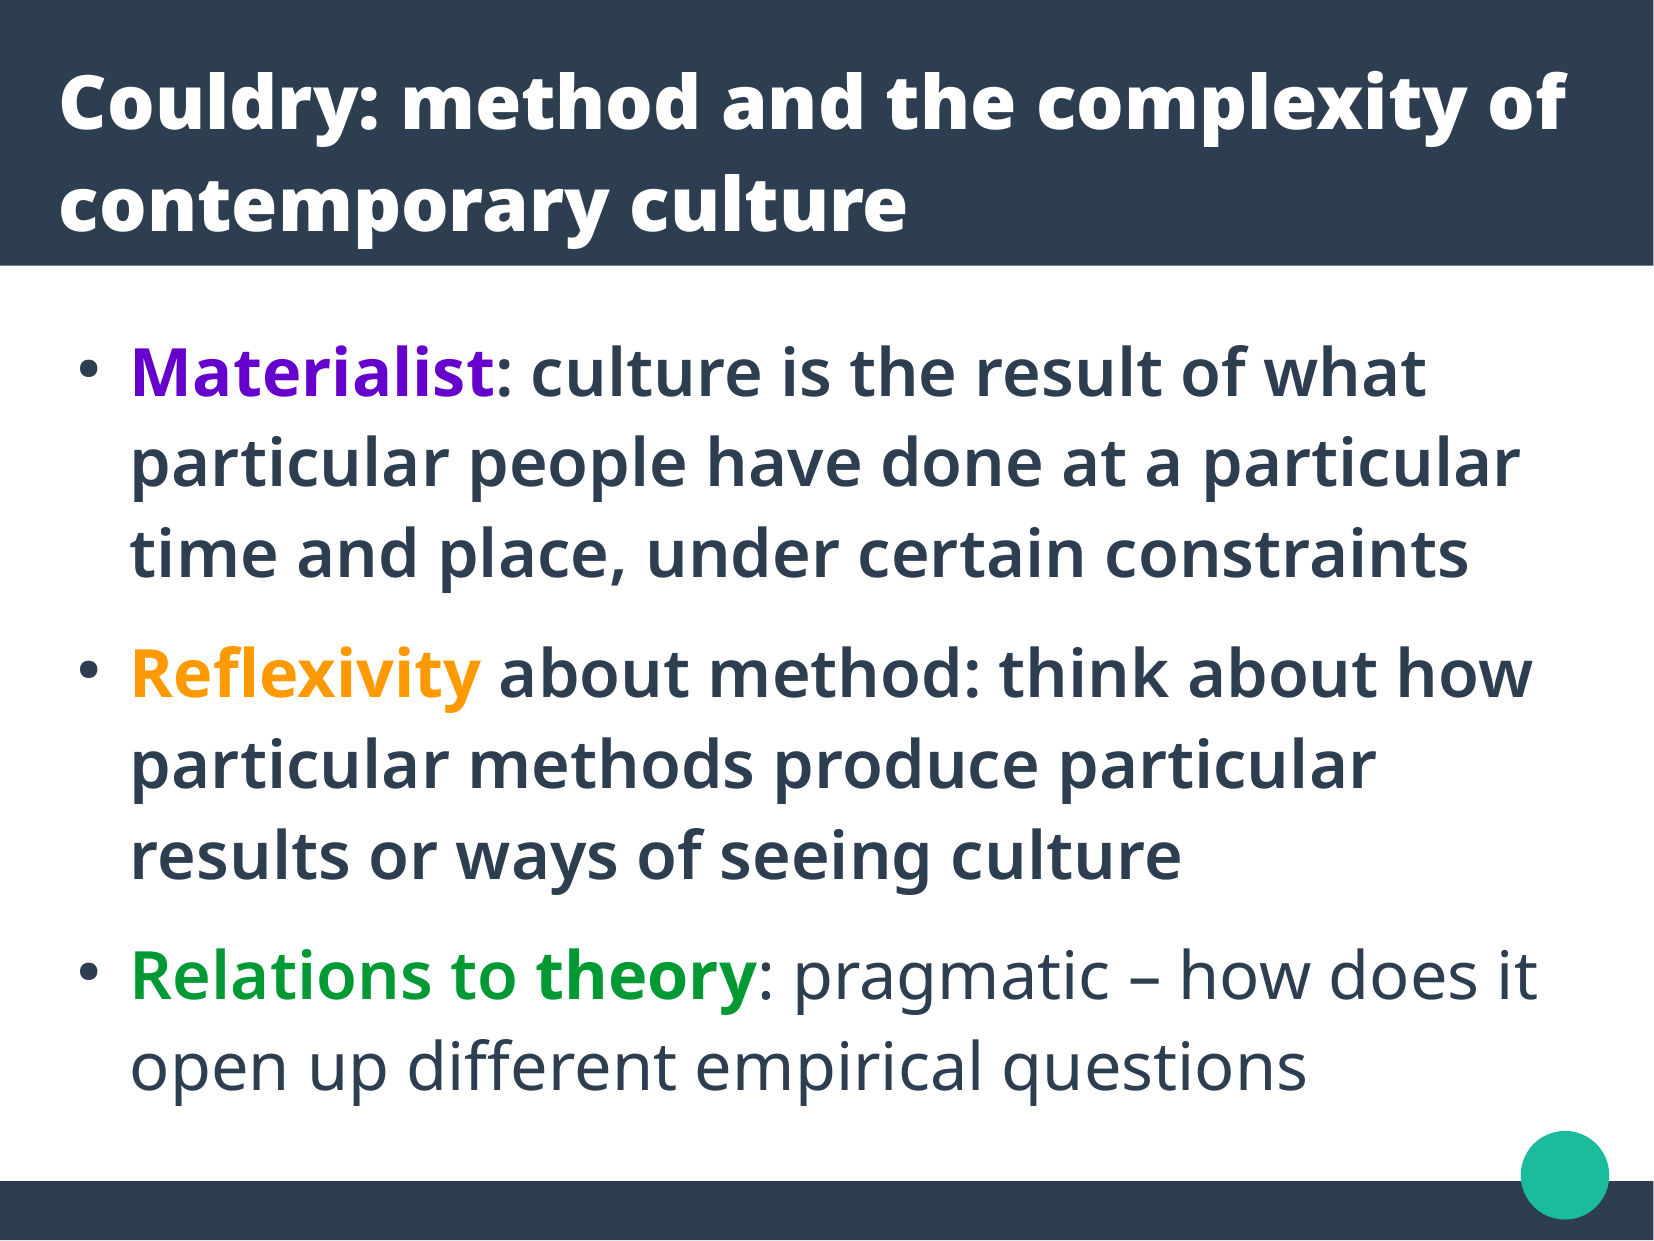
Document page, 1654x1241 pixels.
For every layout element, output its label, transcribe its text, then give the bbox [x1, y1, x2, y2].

title Couldry: method and the complexity of contemporary culture [59, 49, 1595, 207]
list Materialist: culture is the result of what particular people have done at a particular time and place, under certain constraints Reflexivity about method: think about how particular methods produce particular results or ways of seeing culture Relations to theory: pragmatic – how does it open up different empirical questions [59, 324, 1595, 1152]
